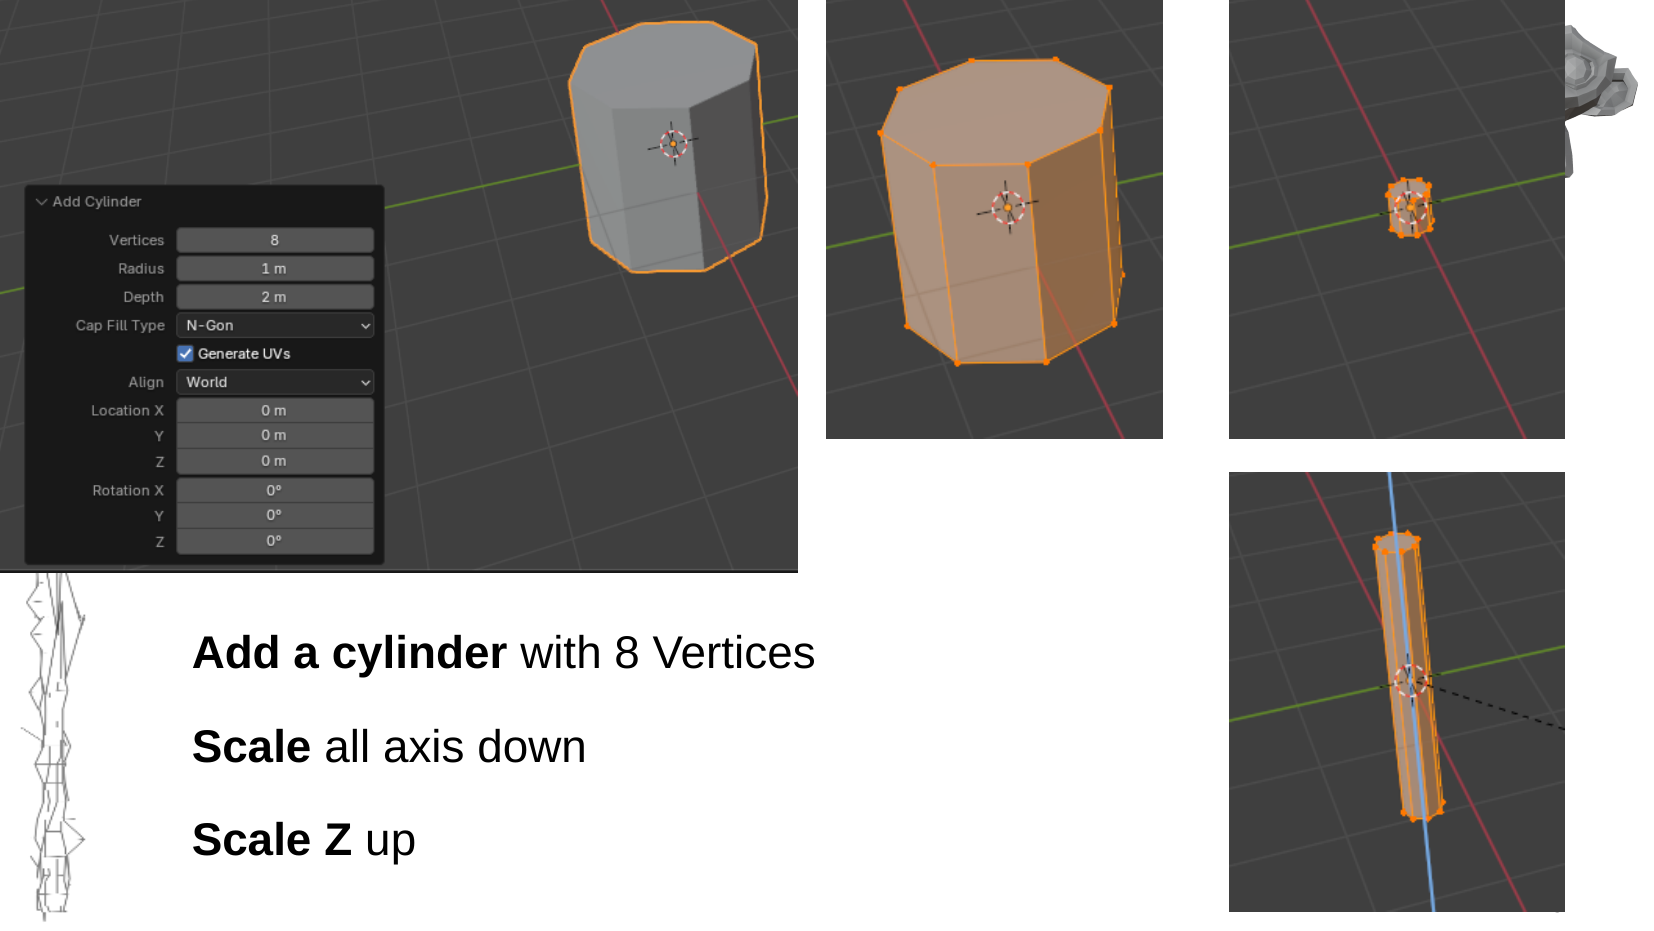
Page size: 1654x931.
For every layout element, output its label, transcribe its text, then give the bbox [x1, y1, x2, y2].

picture [0, 0, 798, 573]
picture [826, 0, 1163, 440]
text_box Add a cylinder with 8 Vertices Scale all axis down Scale Z up [177, 620, 916, 873]
picture [1229, 0, 1645, 440]
picture [1229, 472, 1565, 912]
